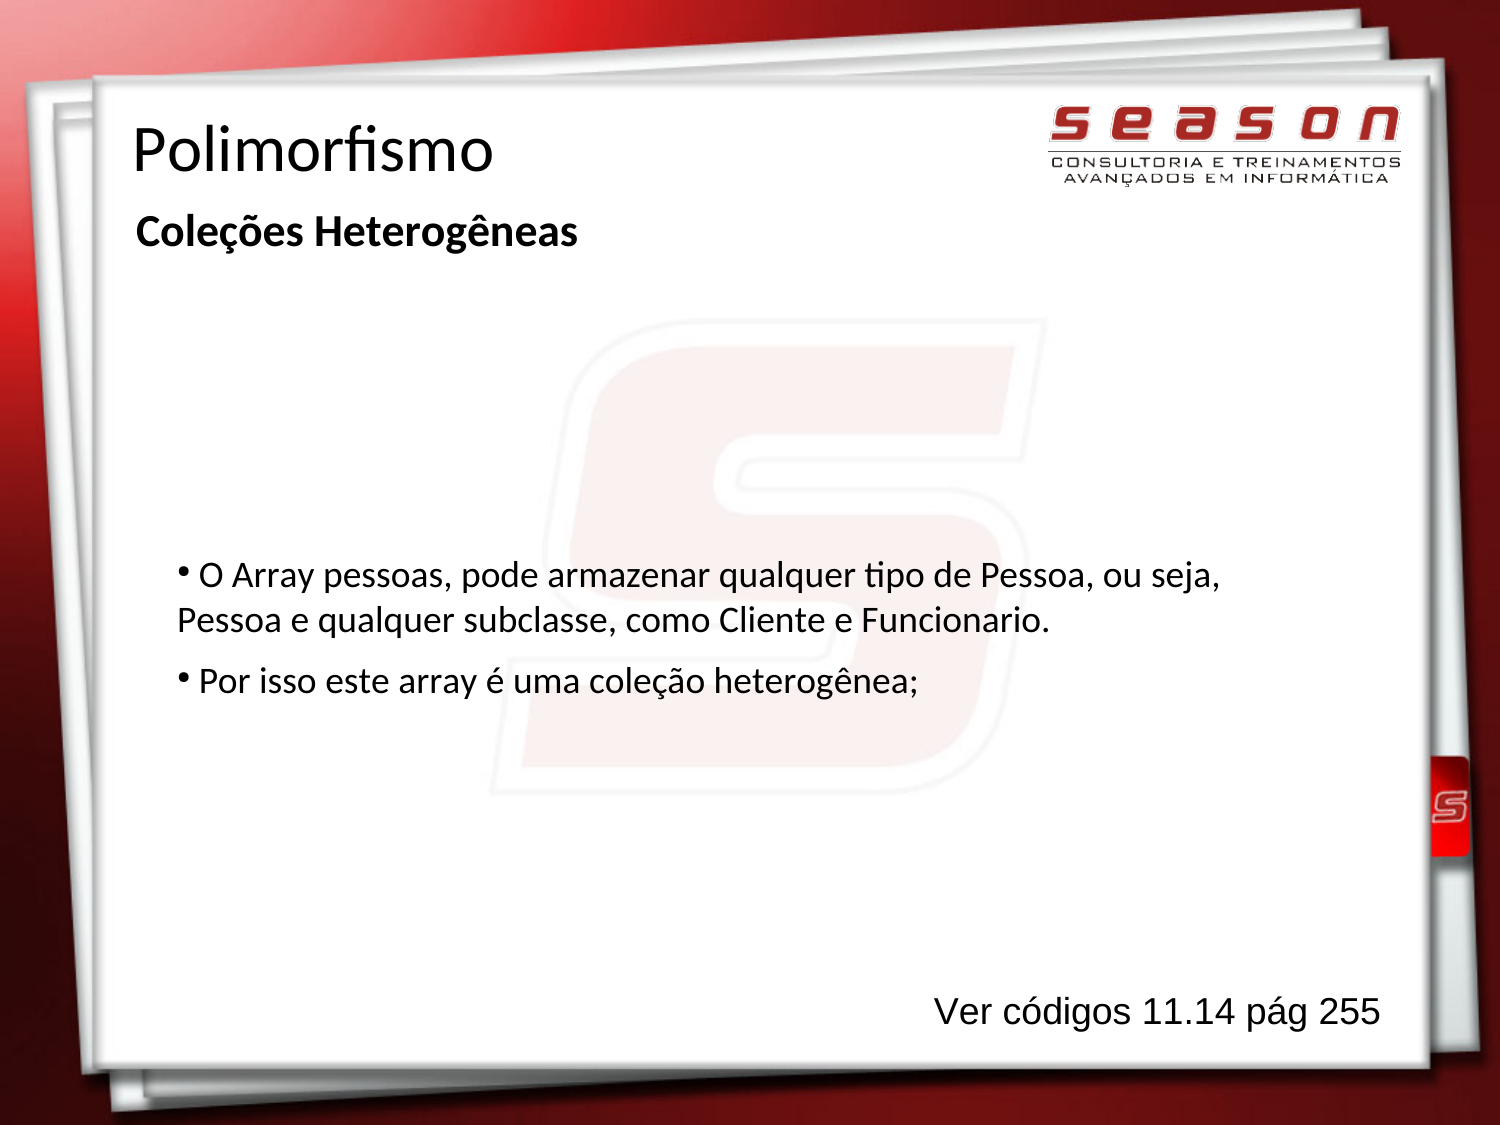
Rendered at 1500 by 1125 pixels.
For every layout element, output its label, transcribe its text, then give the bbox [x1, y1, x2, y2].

text_box Ver códigos 11.14 pág 255 [708, 979, 1396, 1040]
text_box O Array pessoas, pode armazenar qualquer tipo de Pessoa, ou seja, Pessoa e qualquer subclasse, como Cliente e Funcionario. Por isso este array é uma coleção heterogênea; [177, 357, 1328, 894]
title Polimorfismo [118, 33, 1394, 257]
text_box Coleções Heterogêneas [119, 200, 1240, 256]
picture [0, 0, 1500, 1125]
